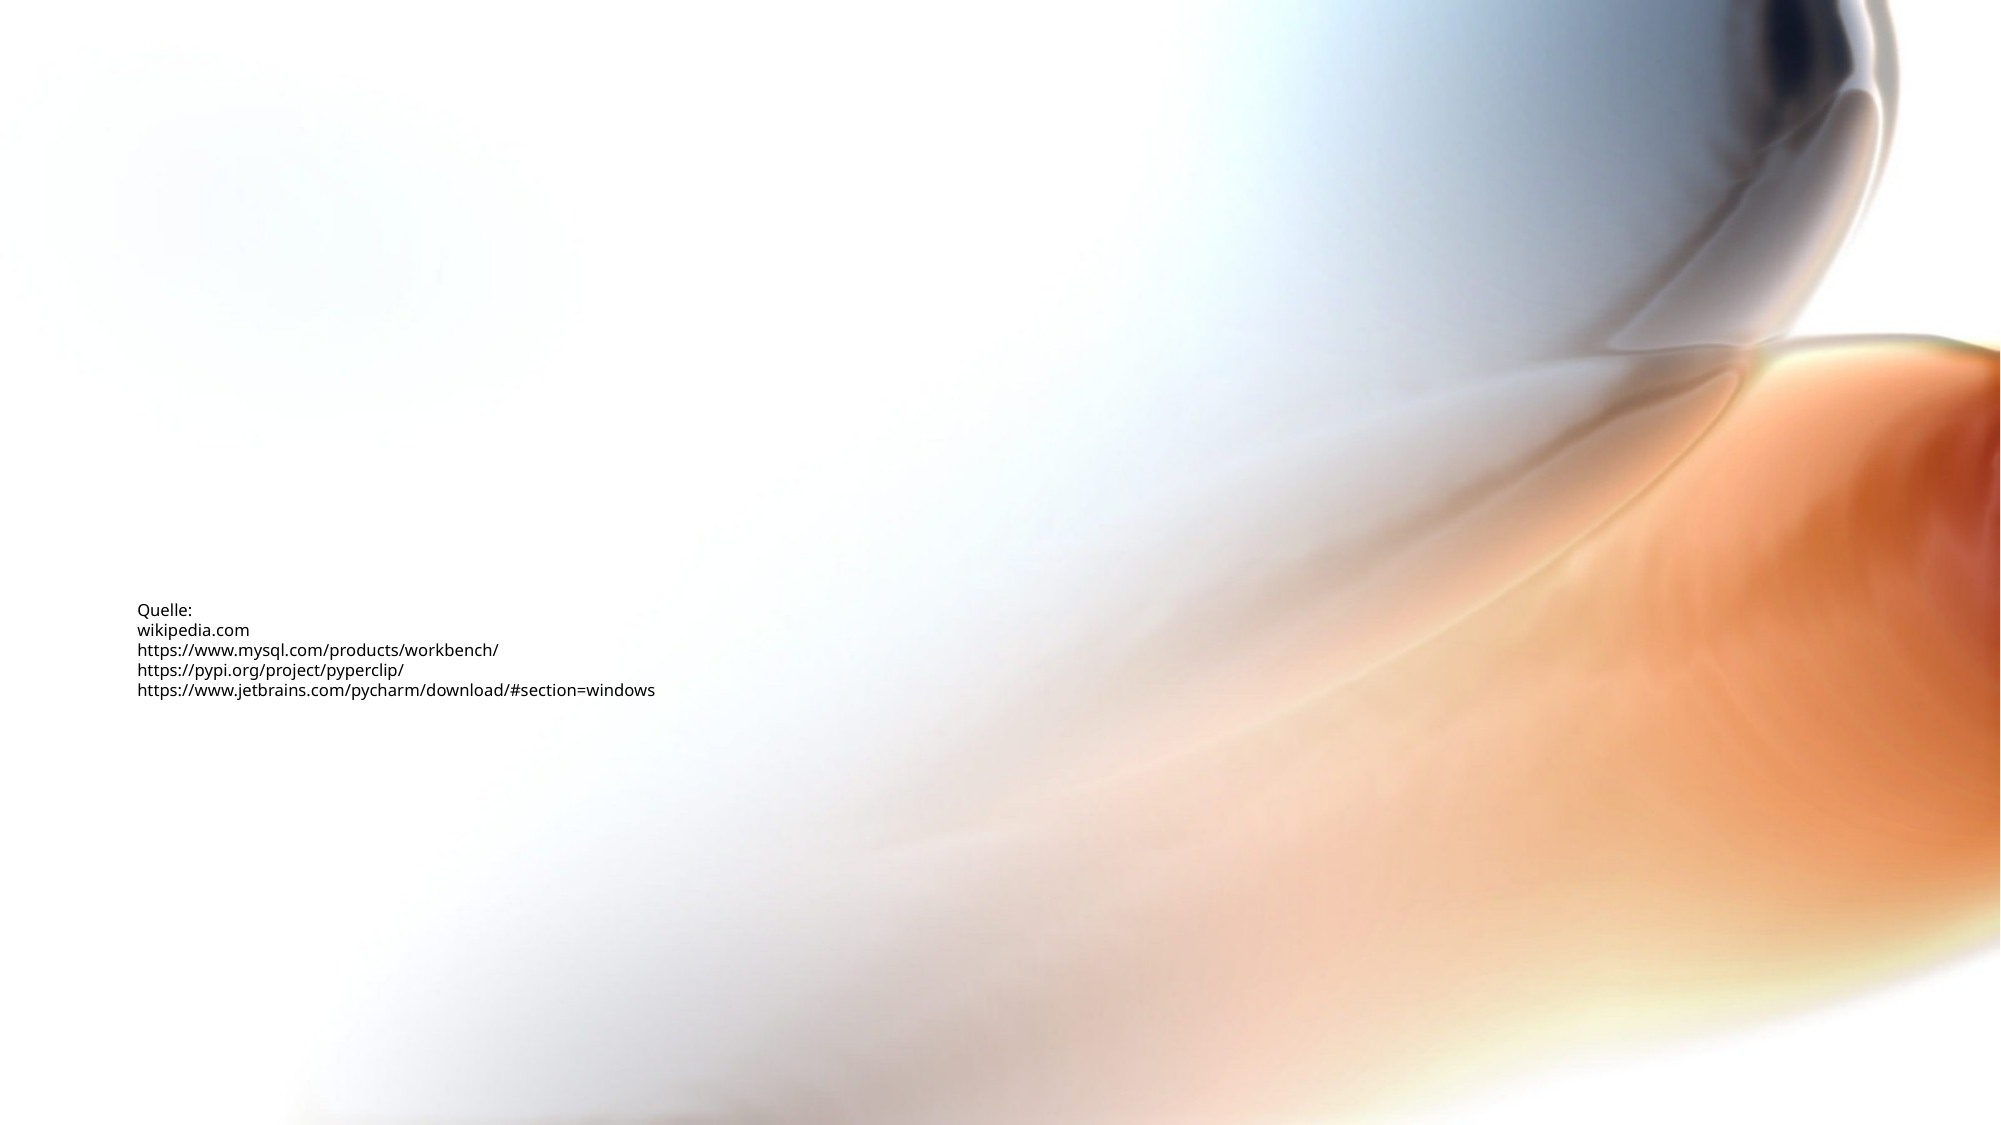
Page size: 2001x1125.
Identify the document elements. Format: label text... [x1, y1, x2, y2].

title Quelle: wikipedia.com https://www.mysql.com/products/workbench/ https://pypi.org/project/pyperclip/ https://www.jetbrains.com/pycharm/download/#section=windows [122, 590, 1848, 809]
